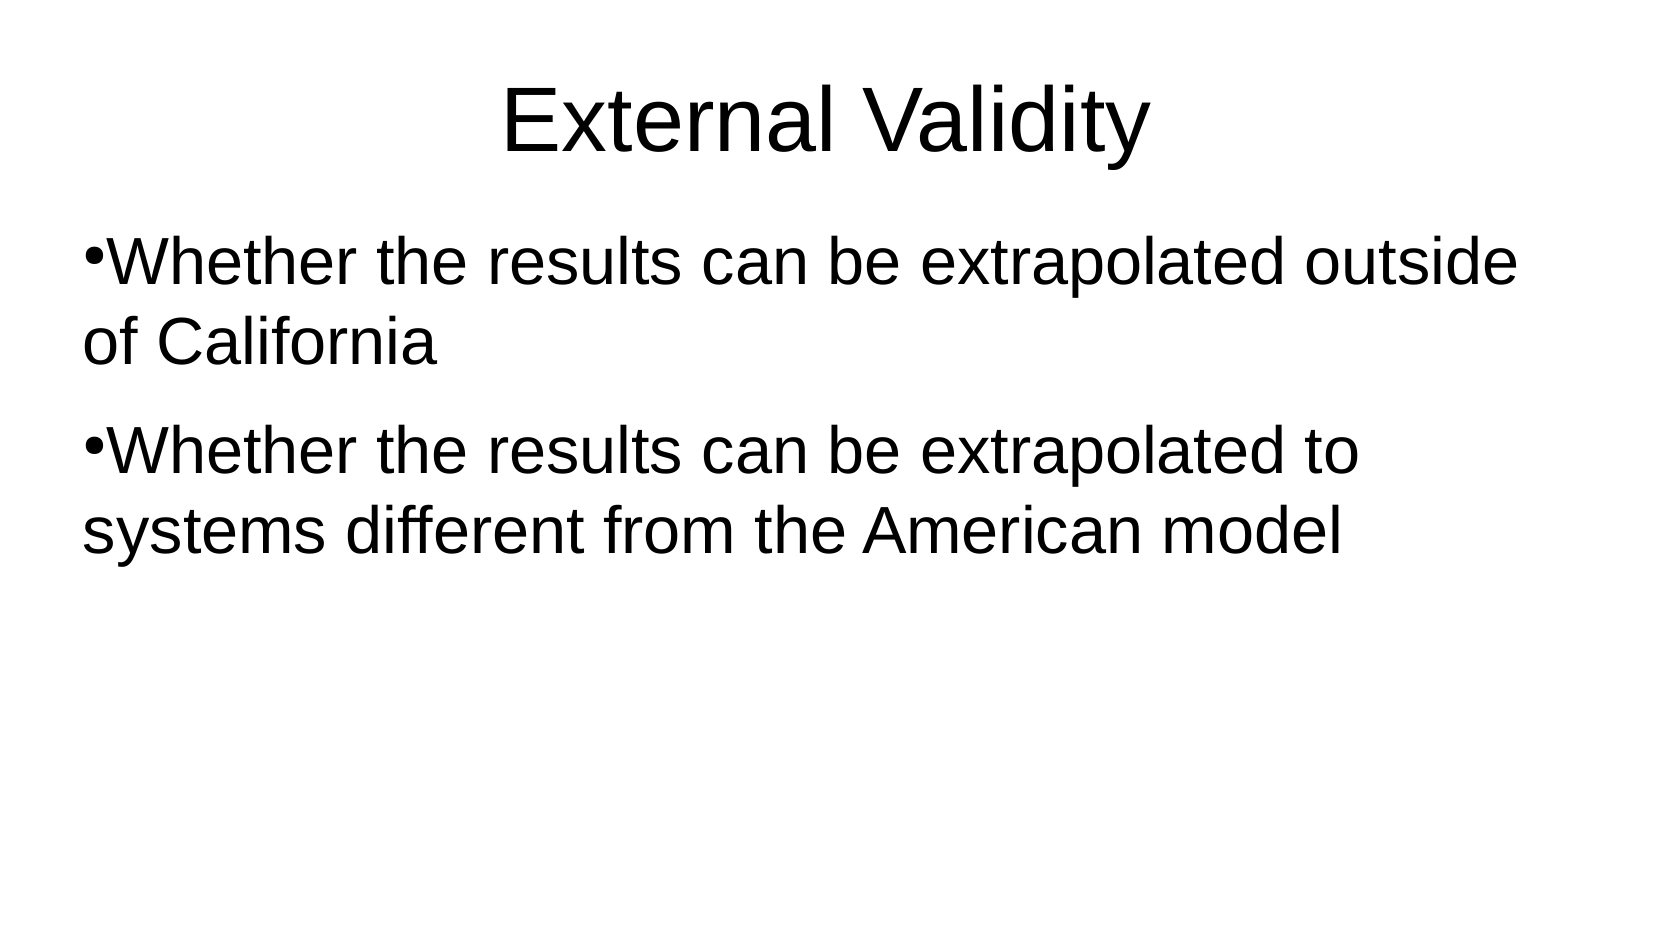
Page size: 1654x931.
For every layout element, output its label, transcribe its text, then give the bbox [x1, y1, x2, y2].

list Whether the results can be extrapolated outside of California Whether the results can be extrapolated to systems different from the American model [82, 217, 1571, 758]
title External Validity [82, 37, 1571, 193]
